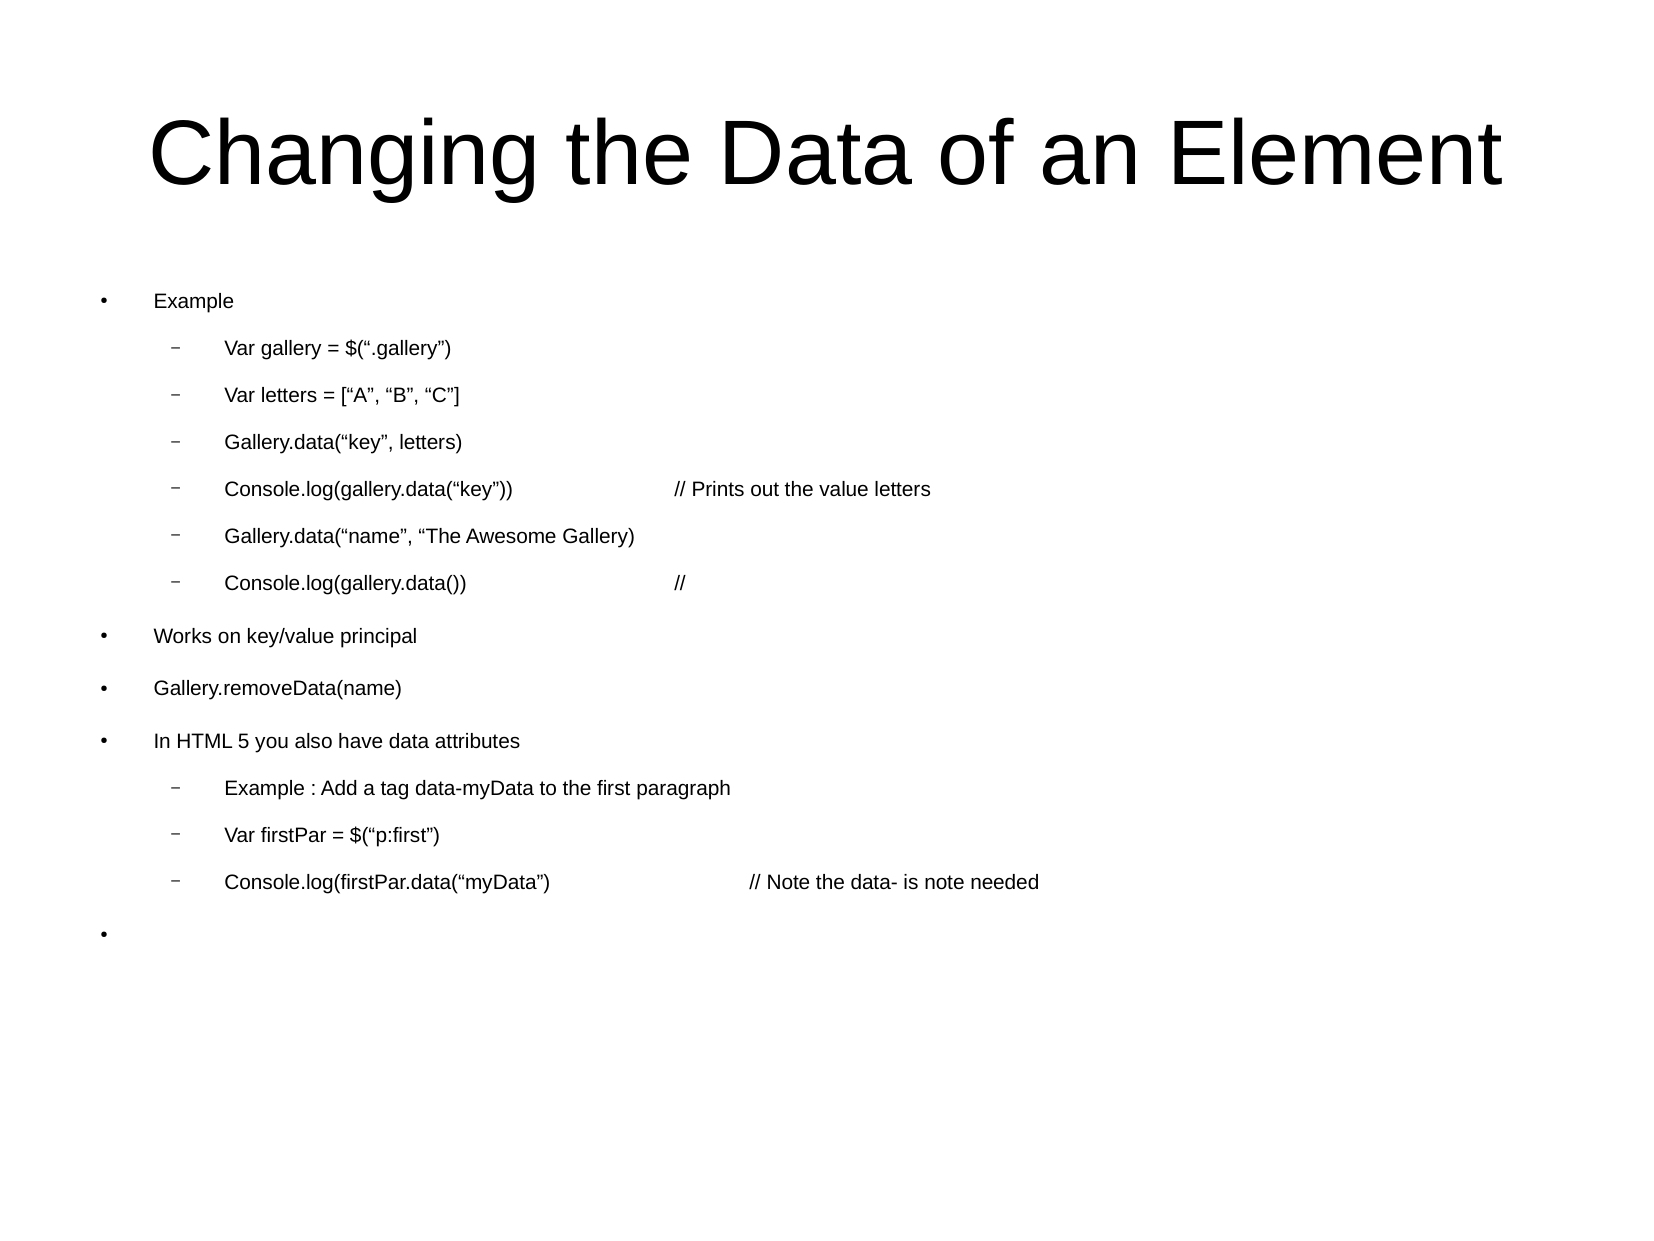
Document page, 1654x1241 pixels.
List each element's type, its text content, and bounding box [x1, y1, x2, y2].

list Example Var gallery = $(“.gallery”) Var letters = [“A”, “B”, “C”] Gallery.data(“key”, letters) Console.log(gallery.data(“key”)) // Prints out the value letters Gallery.data(“name”, “The Awesome Gallery) Console.log(gallery.data()) // Works on key/value principal Gallery.removeData(name) In HTML 5 you also have data attributes Example : Add a tag data-myData to the first paragraph Var firstPar = $(“p:first”) Console.log(firstPar.data(“myData”) // Note the data- is note needed [82, 290, 1576, 1216]
title Changing the Data of an Element [82, 49, 1571, 257]
